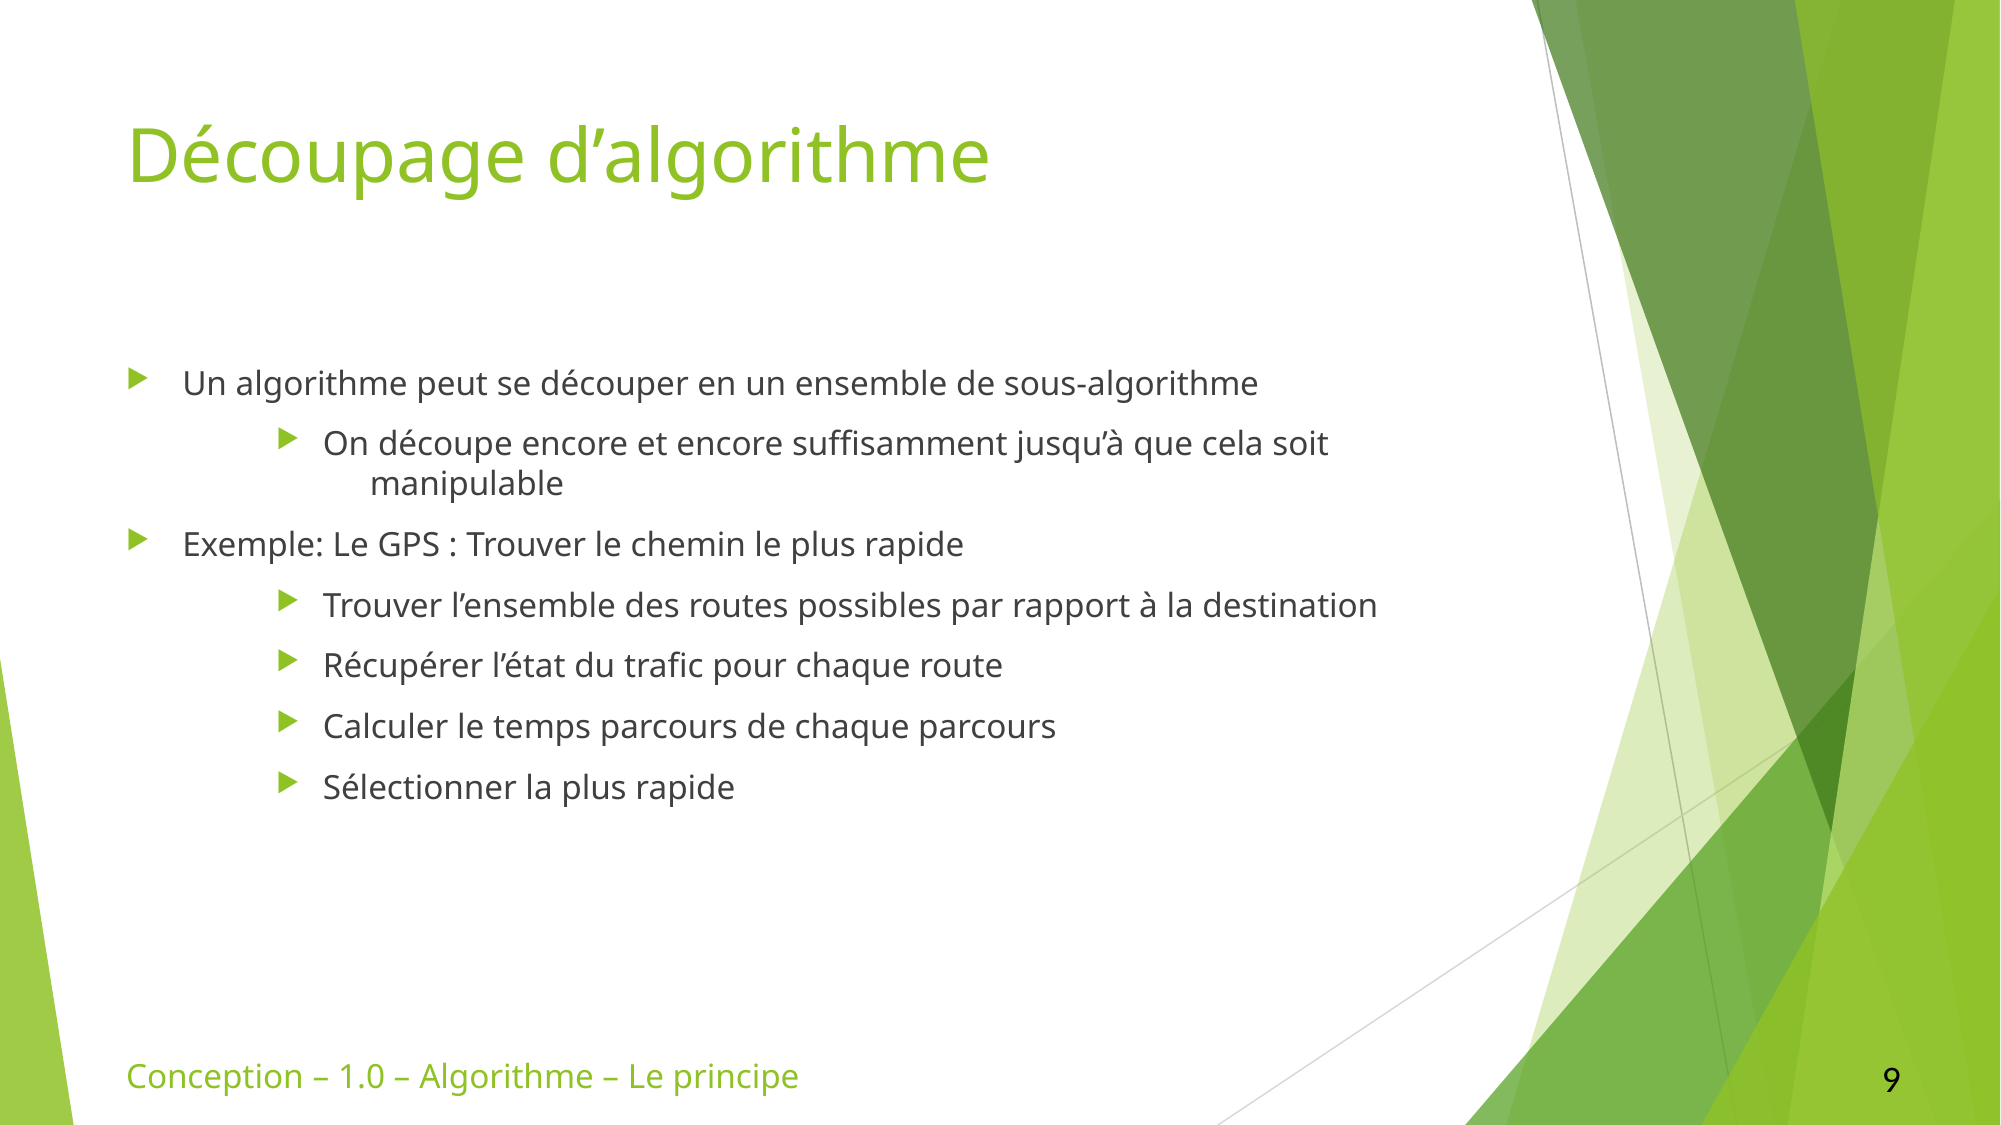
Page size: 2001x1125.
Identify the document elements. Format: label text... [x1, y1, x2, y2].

list Un algorithme peut se découper en un ensemble de sous-algorithme On découpe encore et encore suffisamment jusqu’à que cela soit manipulable Exemple: Le GPS : Trouver le chemin le plus rapide Trouver l’ensemble des routes possibles par rapport à la destination Récupérer l’état du trafic pour chaque route Calculer le temps parcours de chaque parcours Sélectionner la plus rapide [111, 354, 1522, 992]
text_box Conception – 1.0 – Algorithme – Le principe [111, 1047, 1094, 1109]
text_box [1866, 1047, 1979, 1108]
title Découpage d’algorithme [111, 99, 1522, 317]
